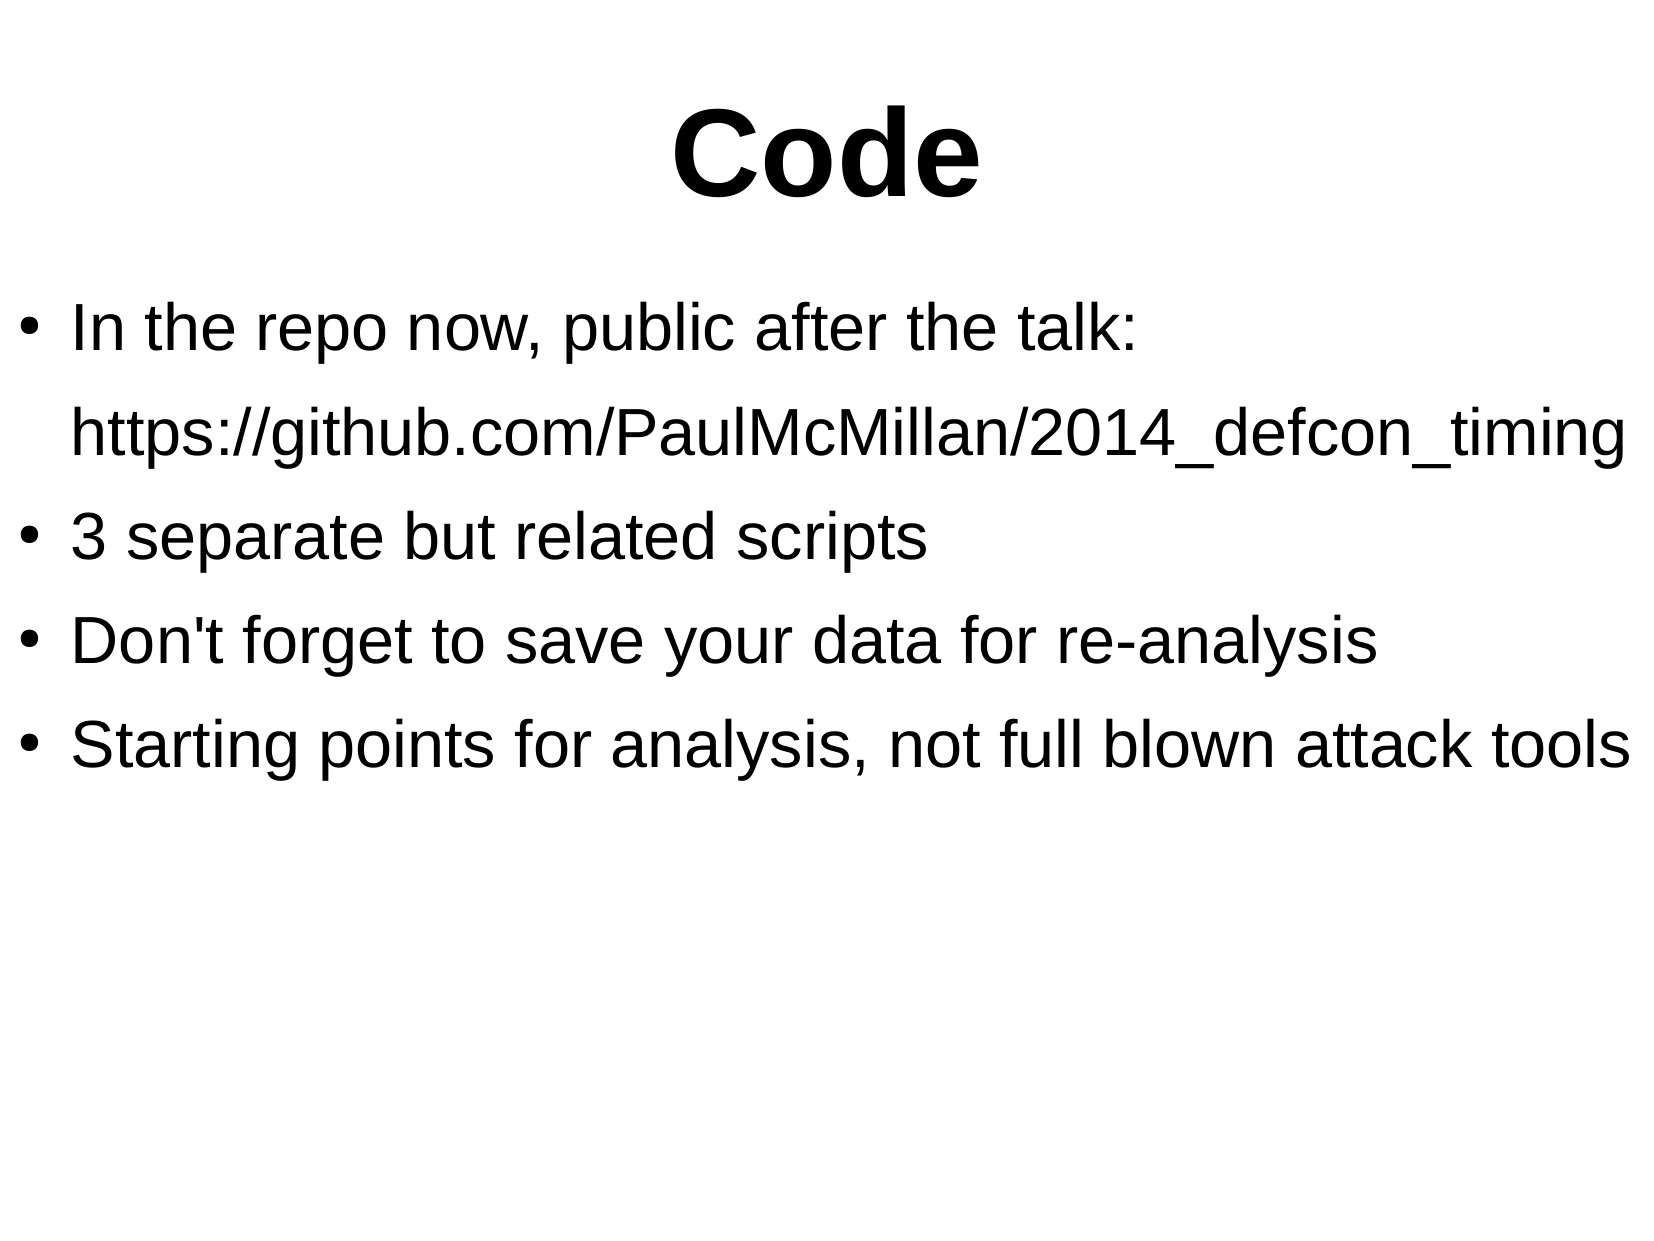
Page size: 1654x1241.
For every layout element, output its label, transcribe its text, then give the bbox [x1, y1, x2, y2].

title Code [82, 49, 1571, 257]
list In the repo now, public after the talk: https://github.com/PaulMcMillan/2014_defcon_timing 3 separate but related scripts Don't forget to save your data for re-analysis Starting points for analysis, not full blown attack tools [0, 290, 1639, 1010]
